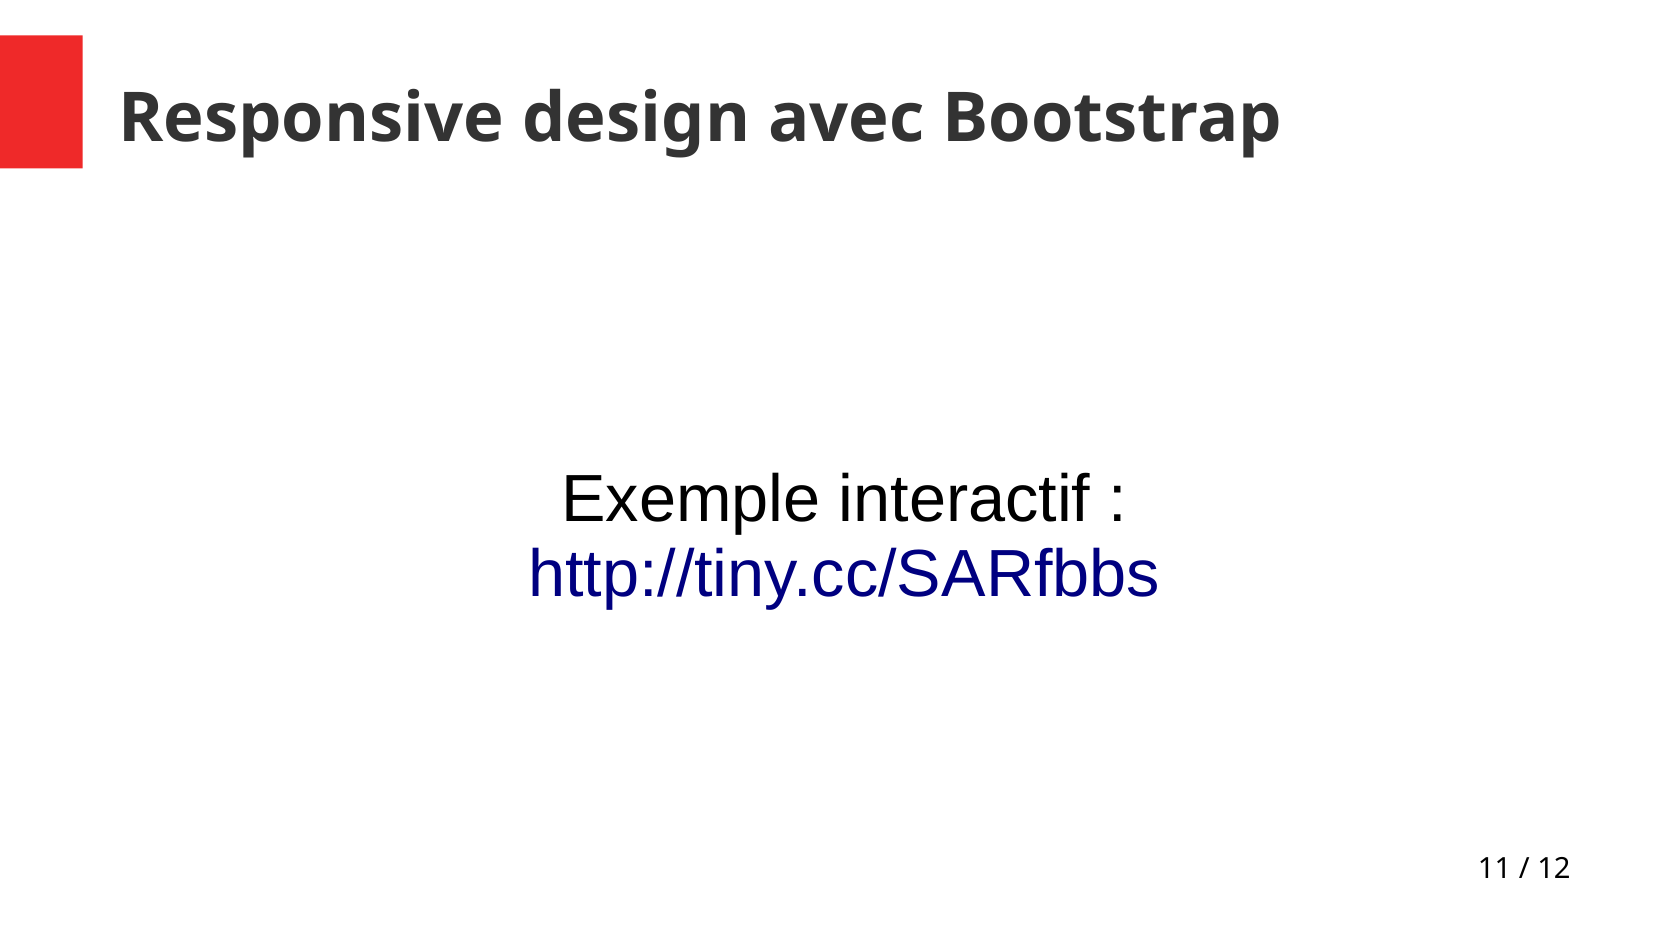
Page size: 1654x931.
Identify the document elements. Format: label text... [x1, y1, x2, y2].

subtitle Exemple interactif : http://tiny.cc/SARfbbs [118, 265, 1536, 806]
title Responsive design avec Bootstrap [118, 37, 1571, 193]
